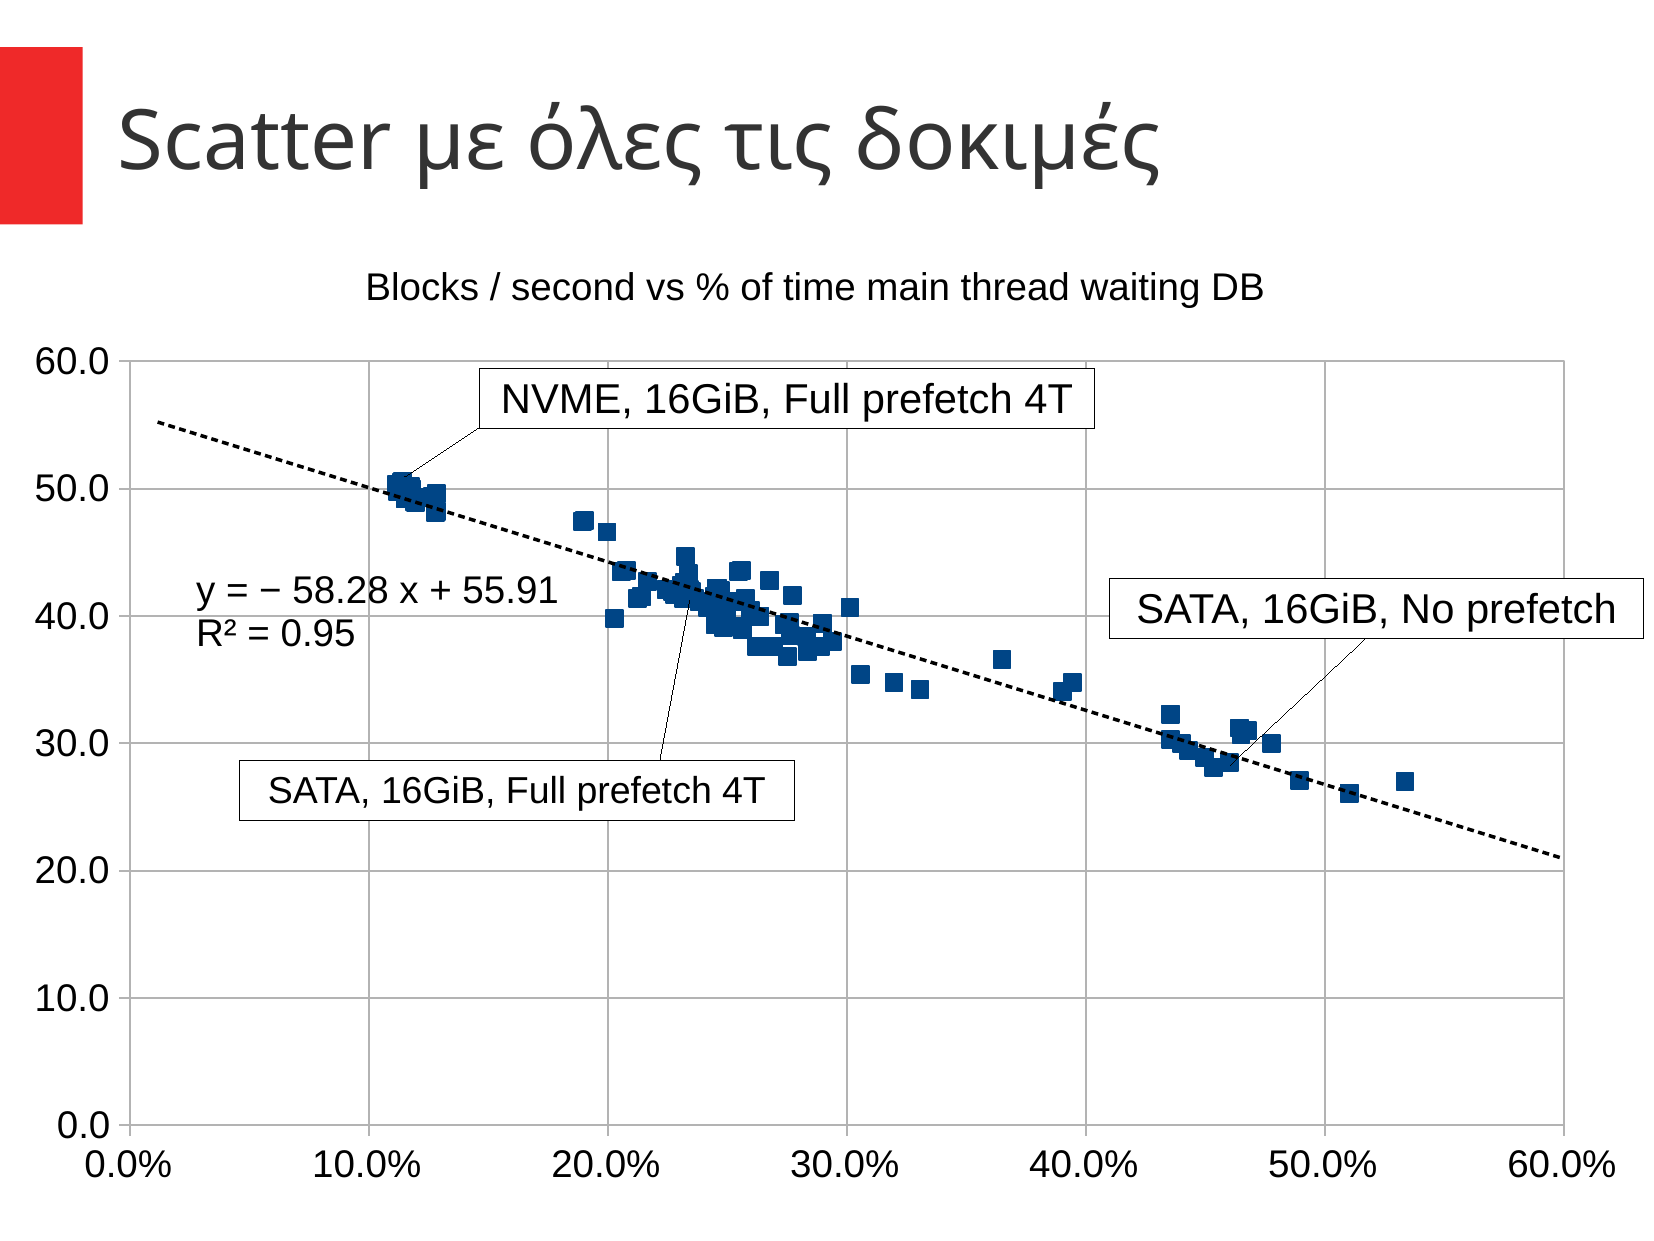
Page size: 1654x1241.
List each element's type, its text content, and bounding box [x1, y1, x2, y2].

text_box SATA, 16GiB, No prefetch [1109, 578, 1644, 639]
text_box SATA, 16GiB, Full prefetch 4T [239, 760, 795, 821]
text_box NVME, 16GiB, Full prefetch 4T [479, 368, 1095, 429]
title Scatter με όλες τις δοκιμές [117, 29, 1605, 245]
picture [1, 225, 1651, 1207]
